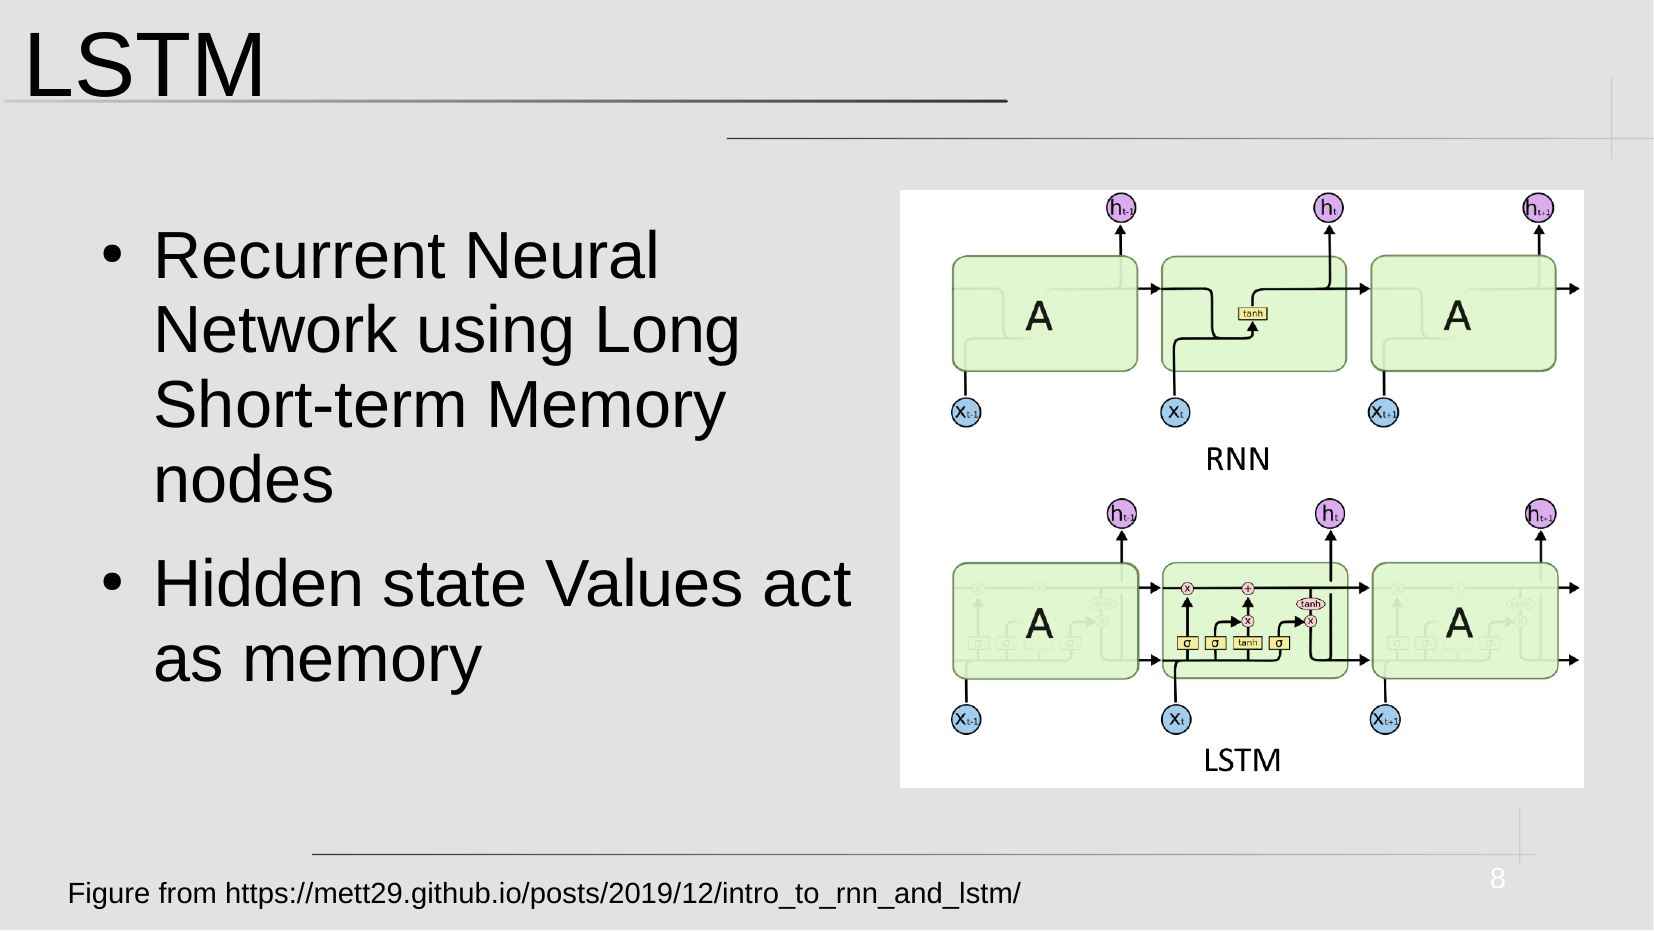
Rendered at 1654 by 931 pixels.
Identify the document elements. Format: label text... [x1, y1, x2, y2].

list Recurrent Neural Network using Long Short-term Memory nodes Hidden state Values act as memory [82, 217, 863, 751]
title LSTM [23, 11, 1589, 119]
picture [900, 190, 1584, 788]
text_box Figure from https://mett29.github.io/posts/2019/12/intro_to_rnn_and_lstm/ [52, 862, 1042, 920]
